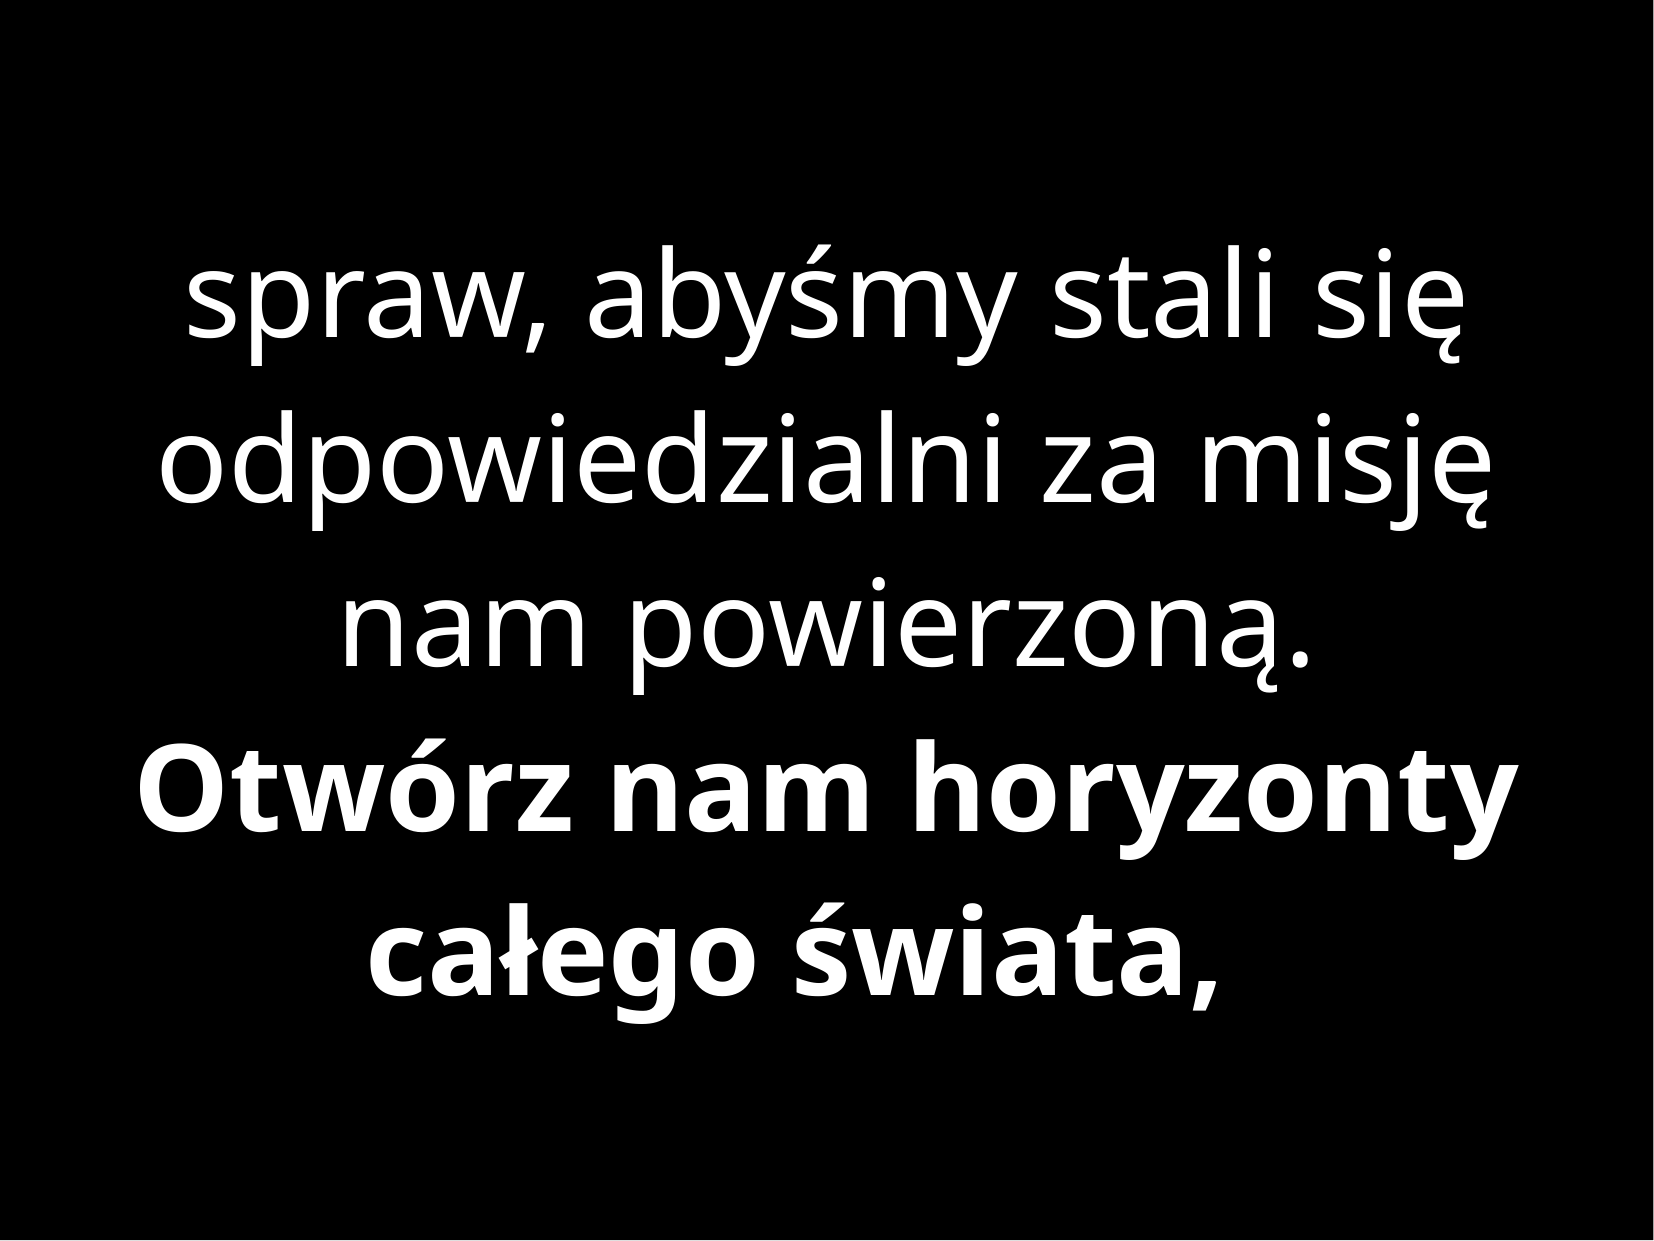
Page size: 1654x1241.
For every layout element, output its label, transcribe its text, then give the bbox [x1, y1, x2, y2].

title spraw, abyśmy stali się odpowiedzialni za misję nam powierzoną. Otwórz nam horyzonty całego świata, [0, 0, 1654, 1241]
